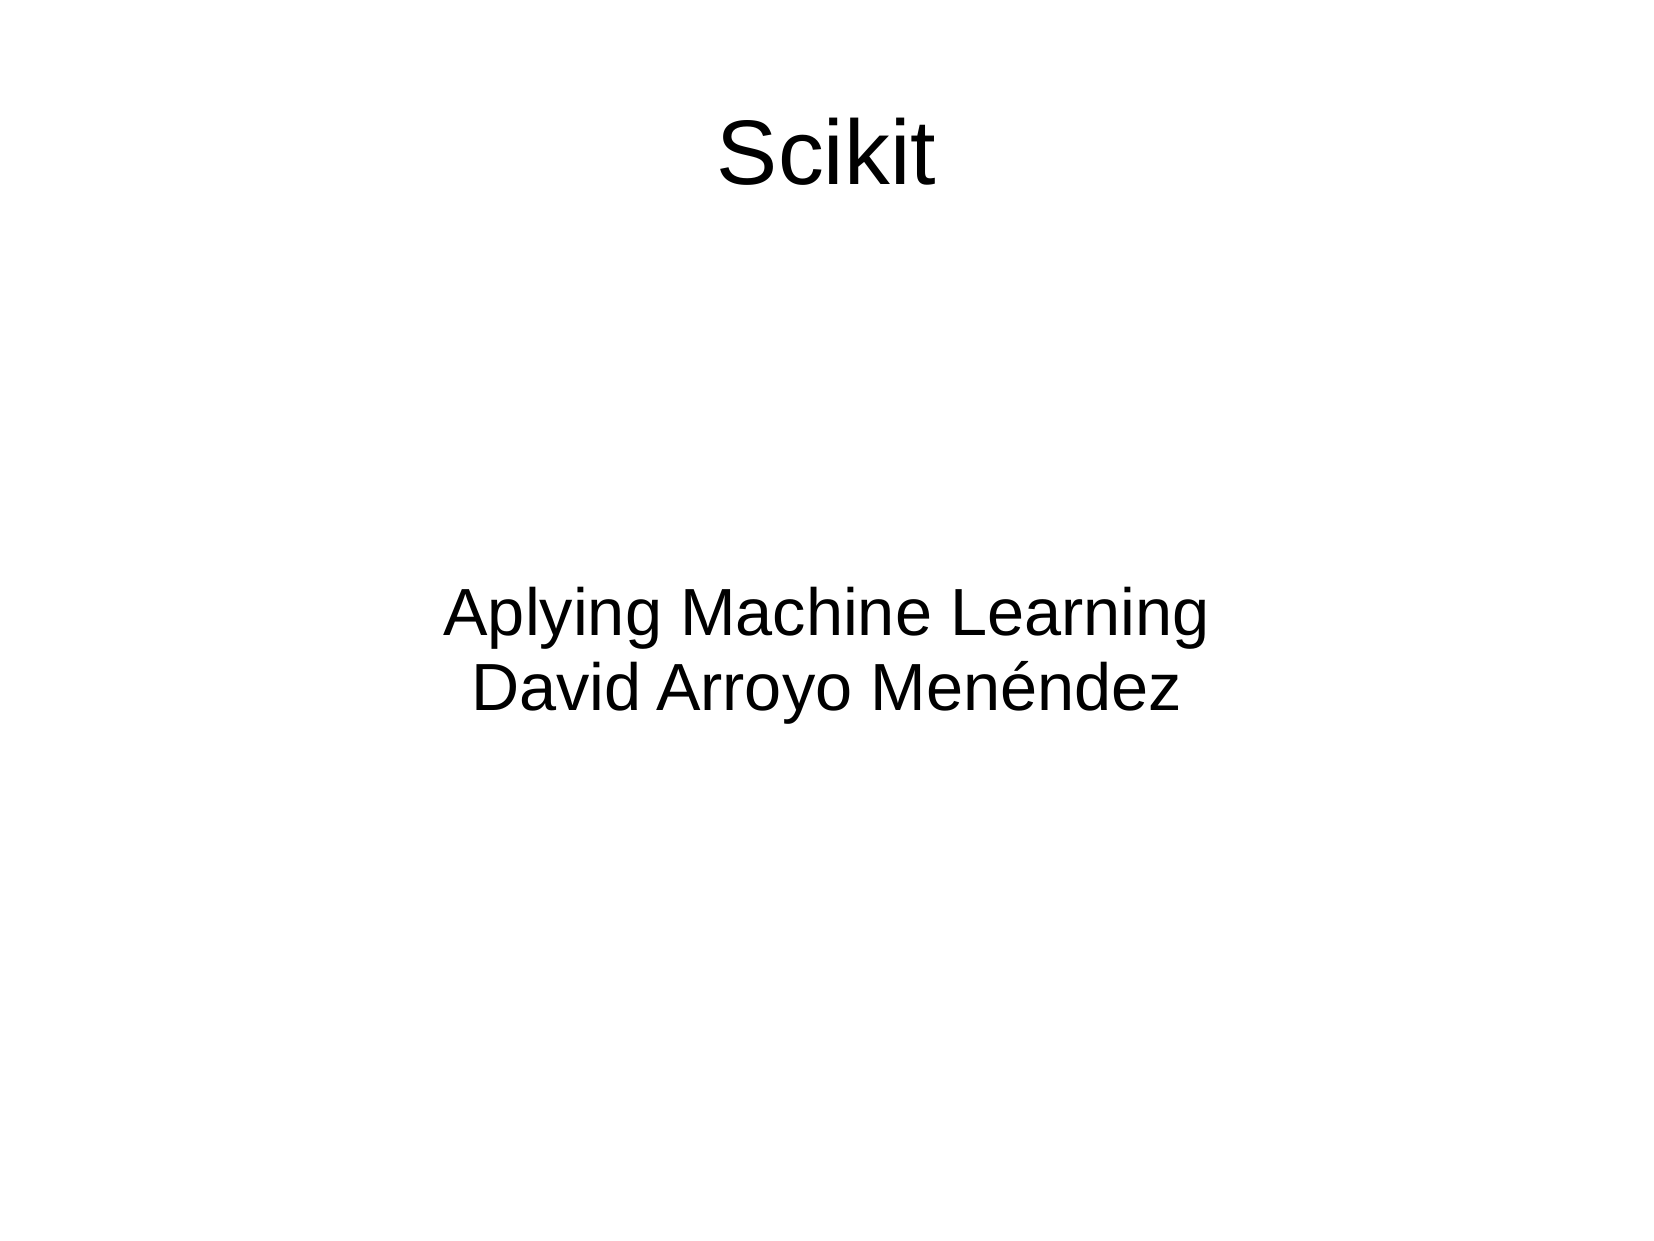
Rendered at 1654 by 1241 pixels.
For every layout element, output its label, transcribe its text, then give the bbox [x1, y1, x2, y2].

title Scikit [82, 49, 1571, 257]
subtitle Aplying Machine Learning David Arroyo Menéndez [82, 290, 1571, 1010]
